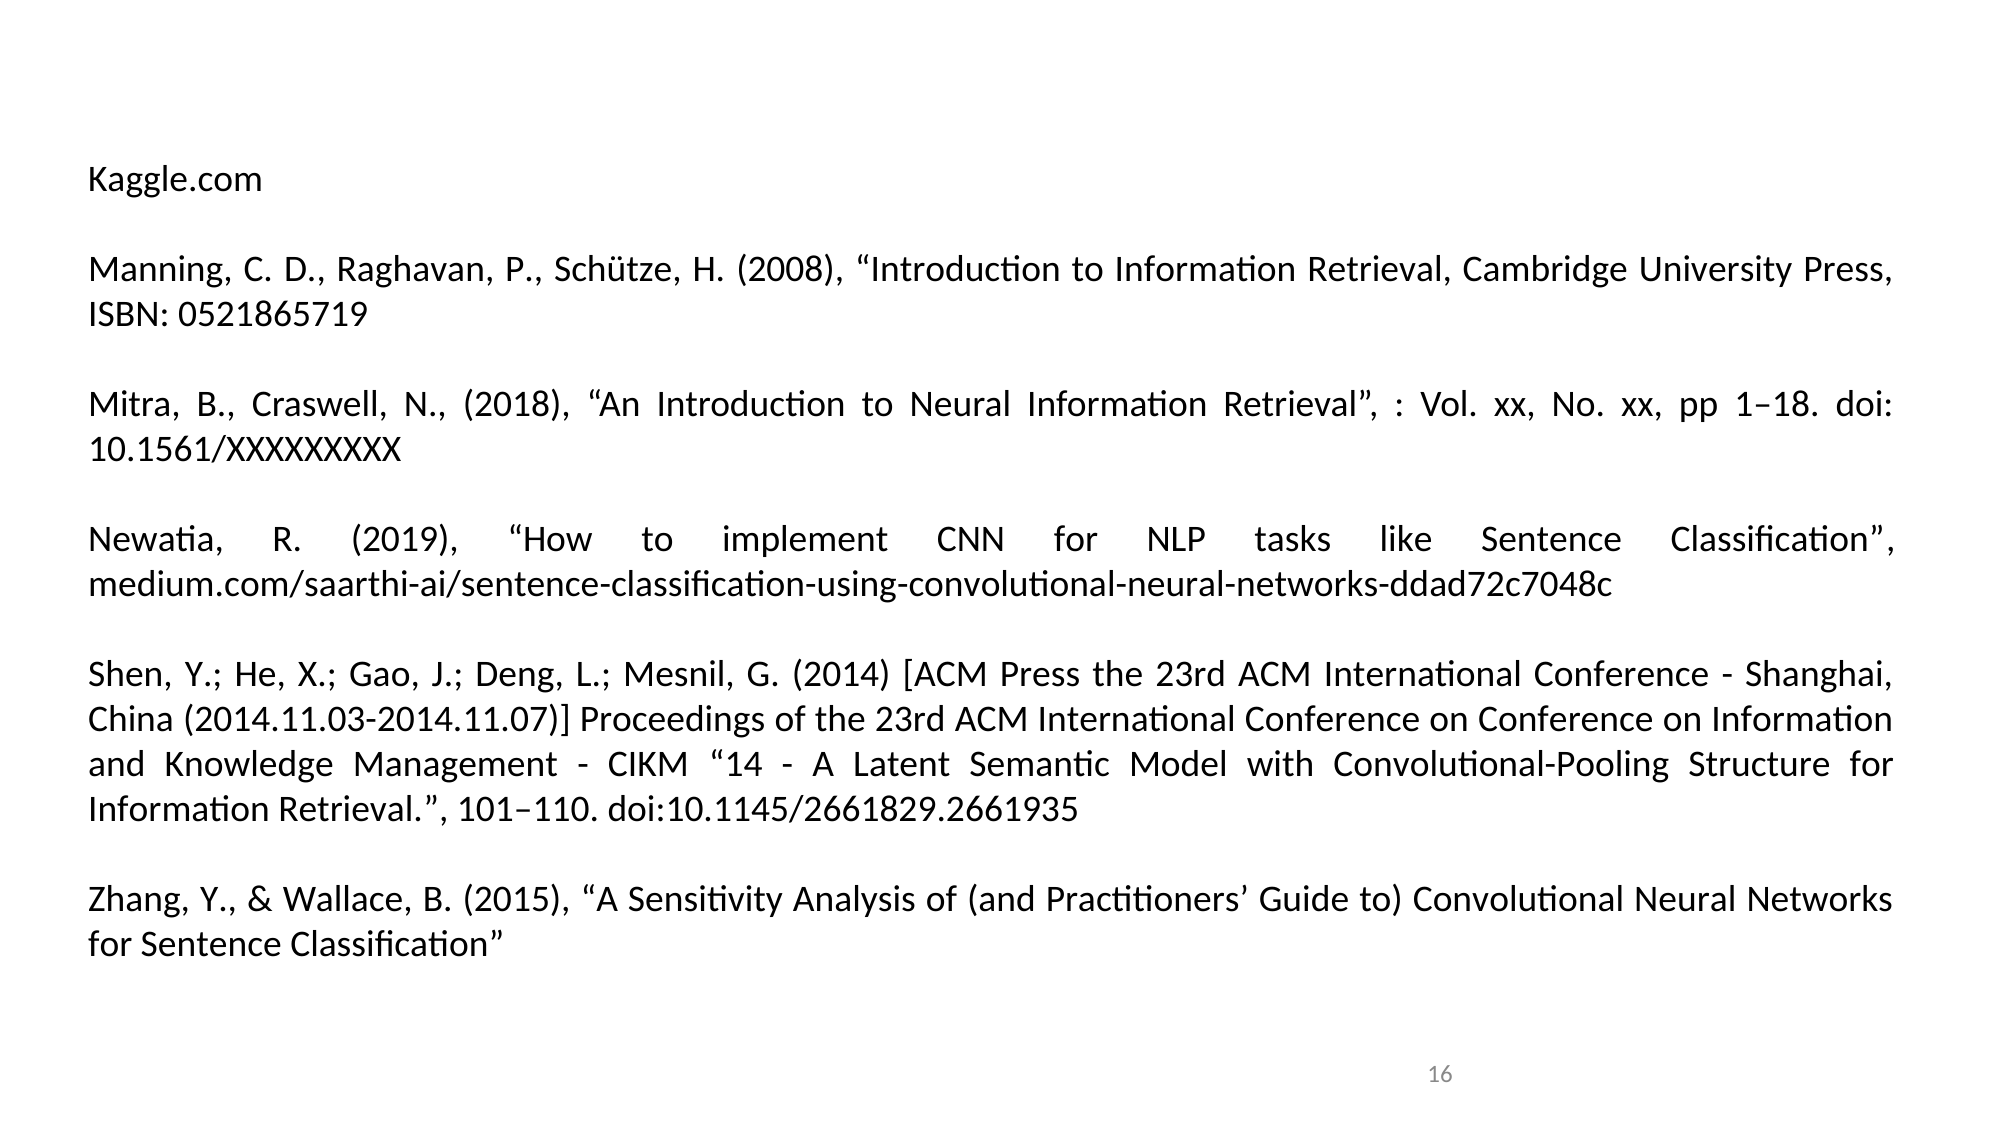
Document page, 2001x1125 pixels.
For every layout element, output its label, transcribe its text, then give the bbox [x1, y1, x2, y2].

text_box [1412, 1042, 1863, 1103]
text_box Kaggle.com Manning, C. D., Raghavan, P., Schütze, H. (2008), “Introduction to Information Retrieval, Cambridge University Press, ISBN: 0521865719 Mitra, B., Craswell, N., (2018), “An Introduction to Neural Information Retrieval”, : Vol. xx, No. xx, pp 1–18. doi: 10.1561/XXXXXXXXX Newatia, R. (2019), “How to implement CNN for NLP tasks like Sentence Classification”, medium.com/saarthi-ai/sentence-classification-using-convolutional-neural-networks-ddad72c7048c Shen, Y.; He, X.; Gao, J.; Deng, L.; Mesnil, G. (2014) [ACM Press the 23rd ACM International Conference - Shanghai, China (2014.11.03-2014.11.07)] Proceedings of the 23rd ACM International Conference on Conference on Information and Knowledge Management - CIKM “14 - A Latent Semantic Model with Convolutional-Pooling Structure for Information Retrieval.”, 101–110. doi:10.1145/2661829.2661935 Zhang, Y., & Wallace, B. (2015), “A Sensitivity Analysis of (and Practitioners’ Guide to) Convolutional Neural Networks for Sentence Classification” [73, 145, 1927, 980]
